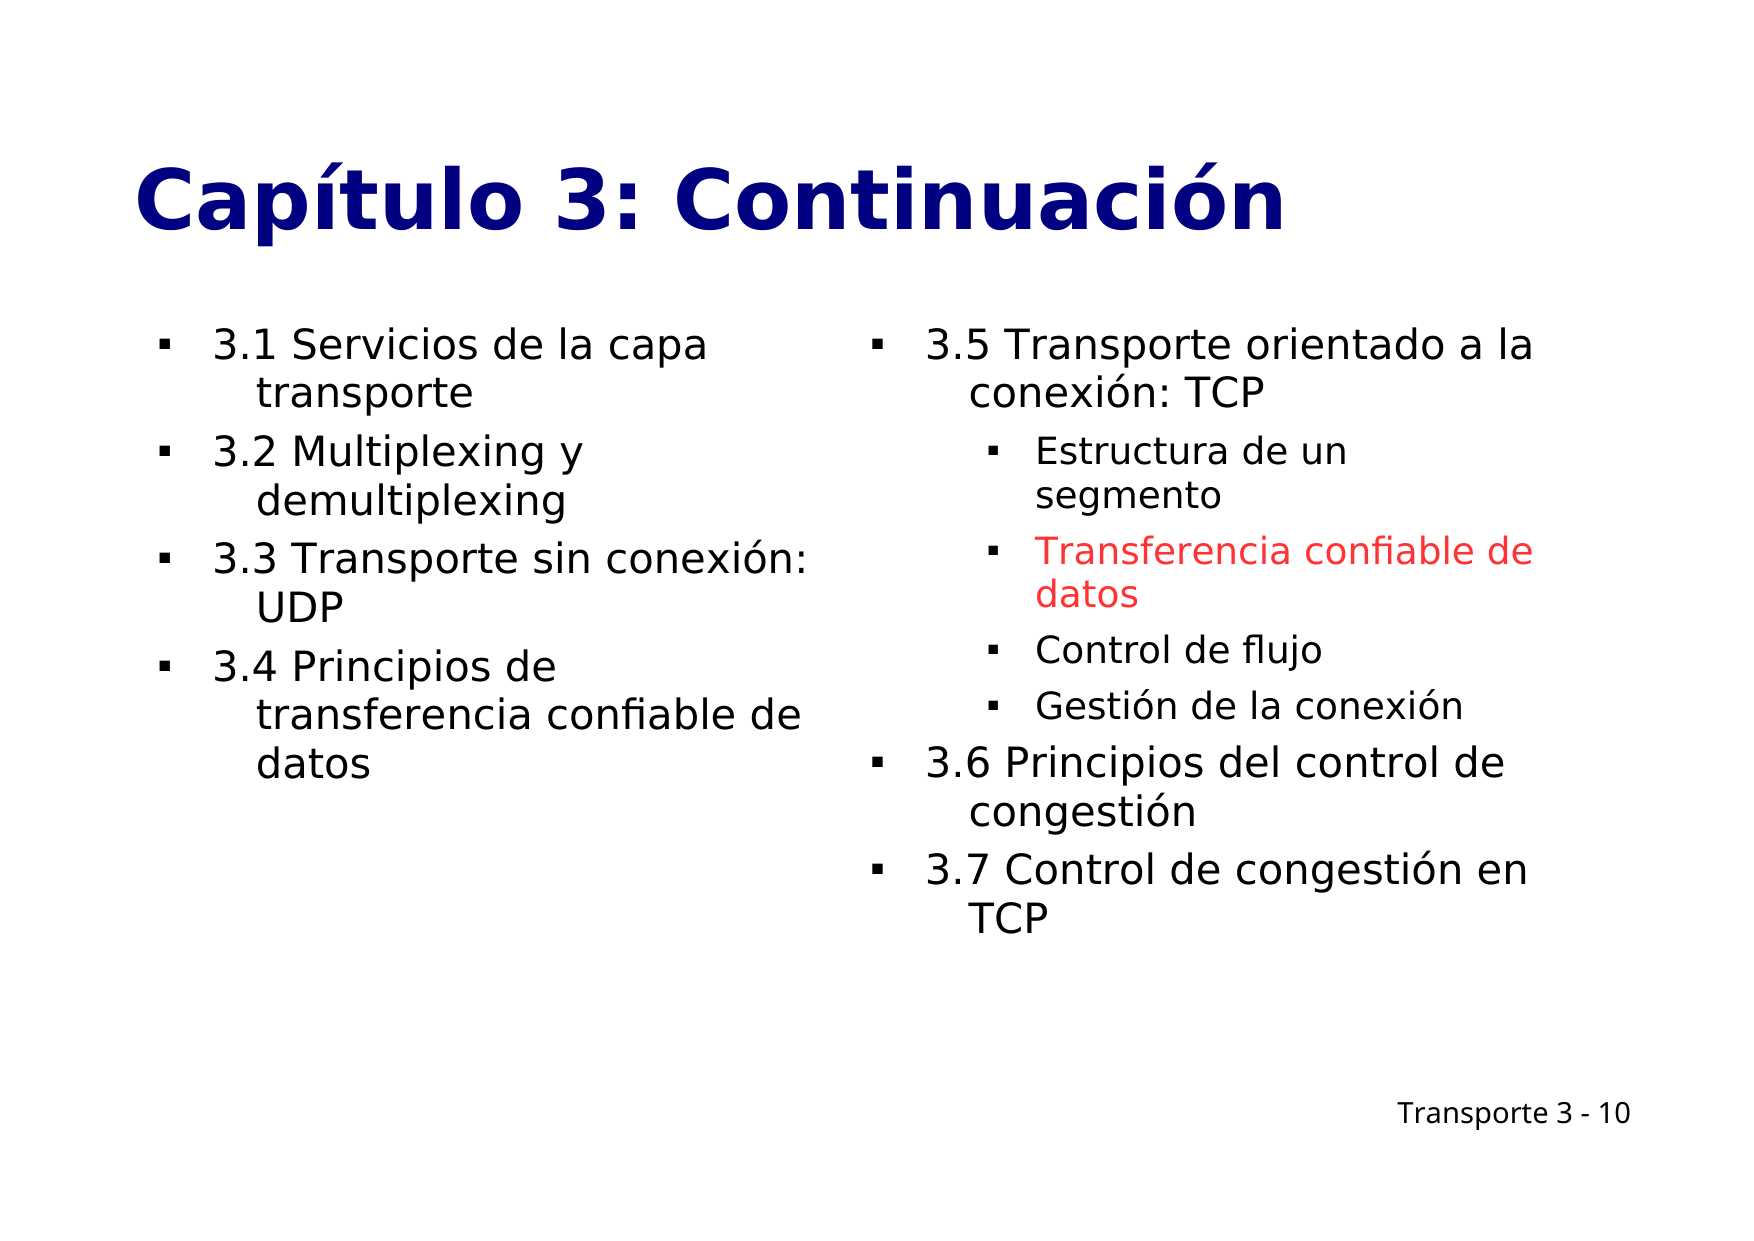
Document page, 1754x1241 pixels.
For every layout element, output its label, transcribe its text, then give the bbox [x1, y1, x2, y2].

list 3.5 Transporte orientado a la conexión: TCP Estructura de un segmento Transferencia confiable de datos Control de flujo Gestión de la conexión 3.6 Principios del control de congestión 3.7 Control de congestión en TCP [866, 320, 1546, 965]
title Capítulo 3: Continuación [88, 95, 1654, 298]
list 3.1 Servicios de la capa transporte 3.2 Multiplexing y demultiplexing 3.3 Transporte sin conexión: UDP 3.4 Principios de transferencia confiable de datos [154, 320, 833, 788]
